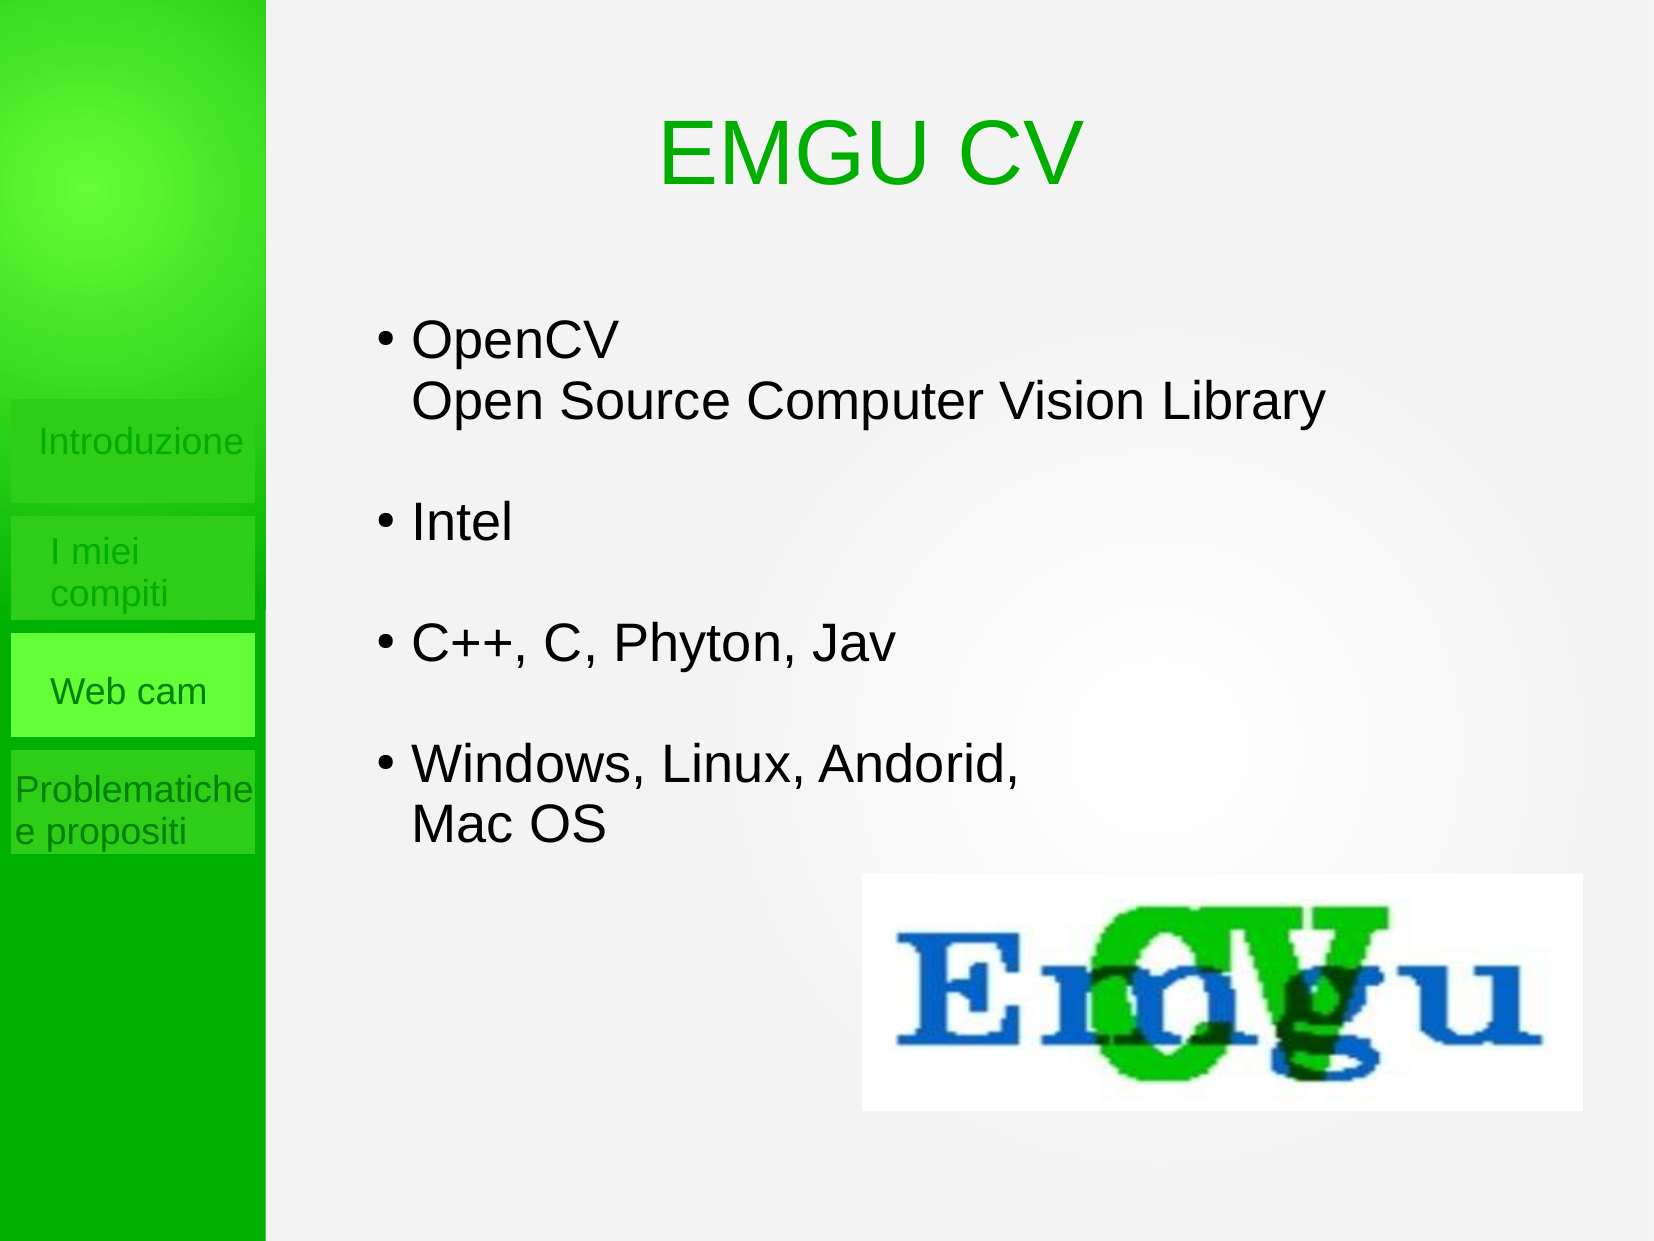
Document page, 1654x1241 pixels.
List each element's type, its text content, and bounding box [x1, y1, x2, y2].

picture [862, 874, 1583, 1111]
text_box I miei compiti [35, 523, 252, 623]
title EMGU CV [537, 49, 1205, 257]
text_box Introduzione [23, 413, 308, 471]
text_box Problematiche e propositi [0, 760, 272, 860]
text_box Web cam [35, 663, 265, 720]
text_box OpenCV Open Source Computer Vision Library Intel C++, C, Phyton, Jav Windows, Linux, Andorid, Mac OS [361, 302, 1531, 862]
